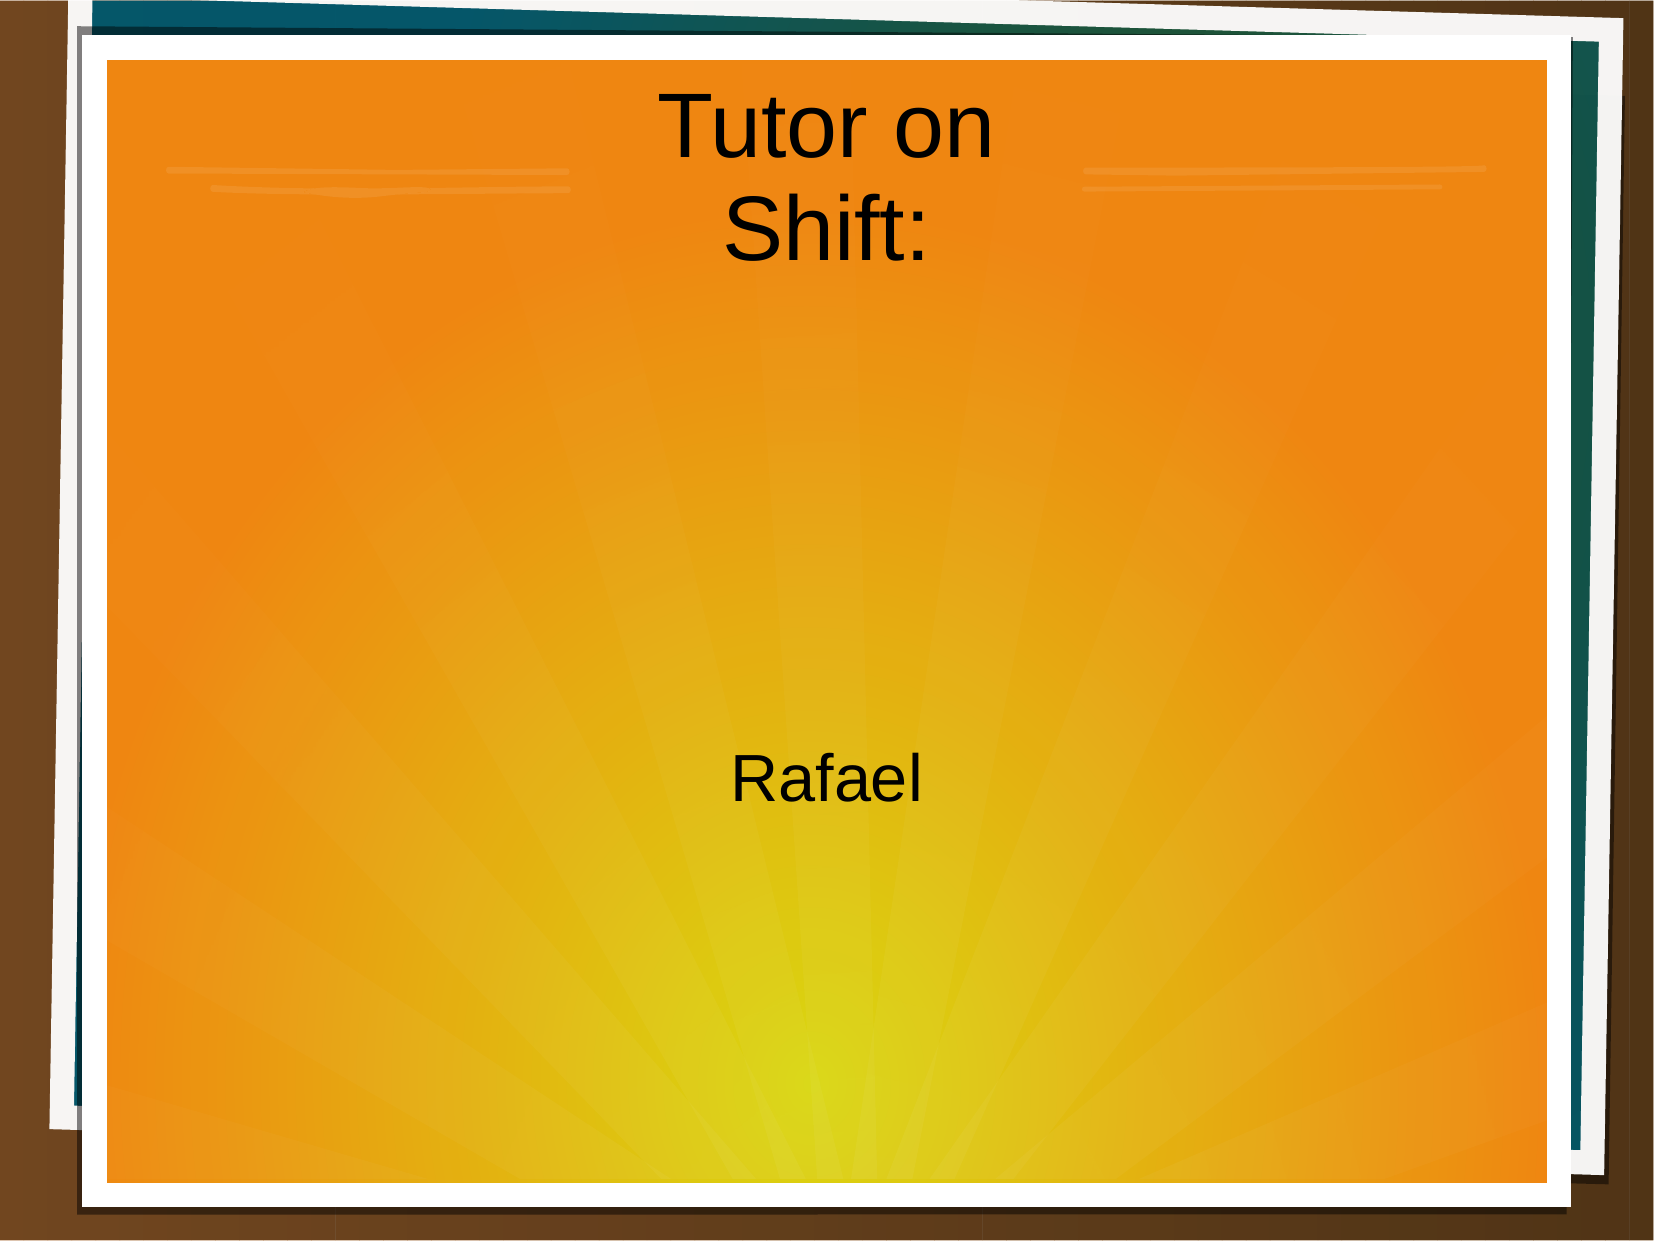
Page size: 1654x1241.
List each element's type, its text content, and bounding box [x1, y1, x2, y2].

title Tutor on Shift: [566, 75, 1087, 279]
subtitle Rafael [162, 299, 1492, 1241]
